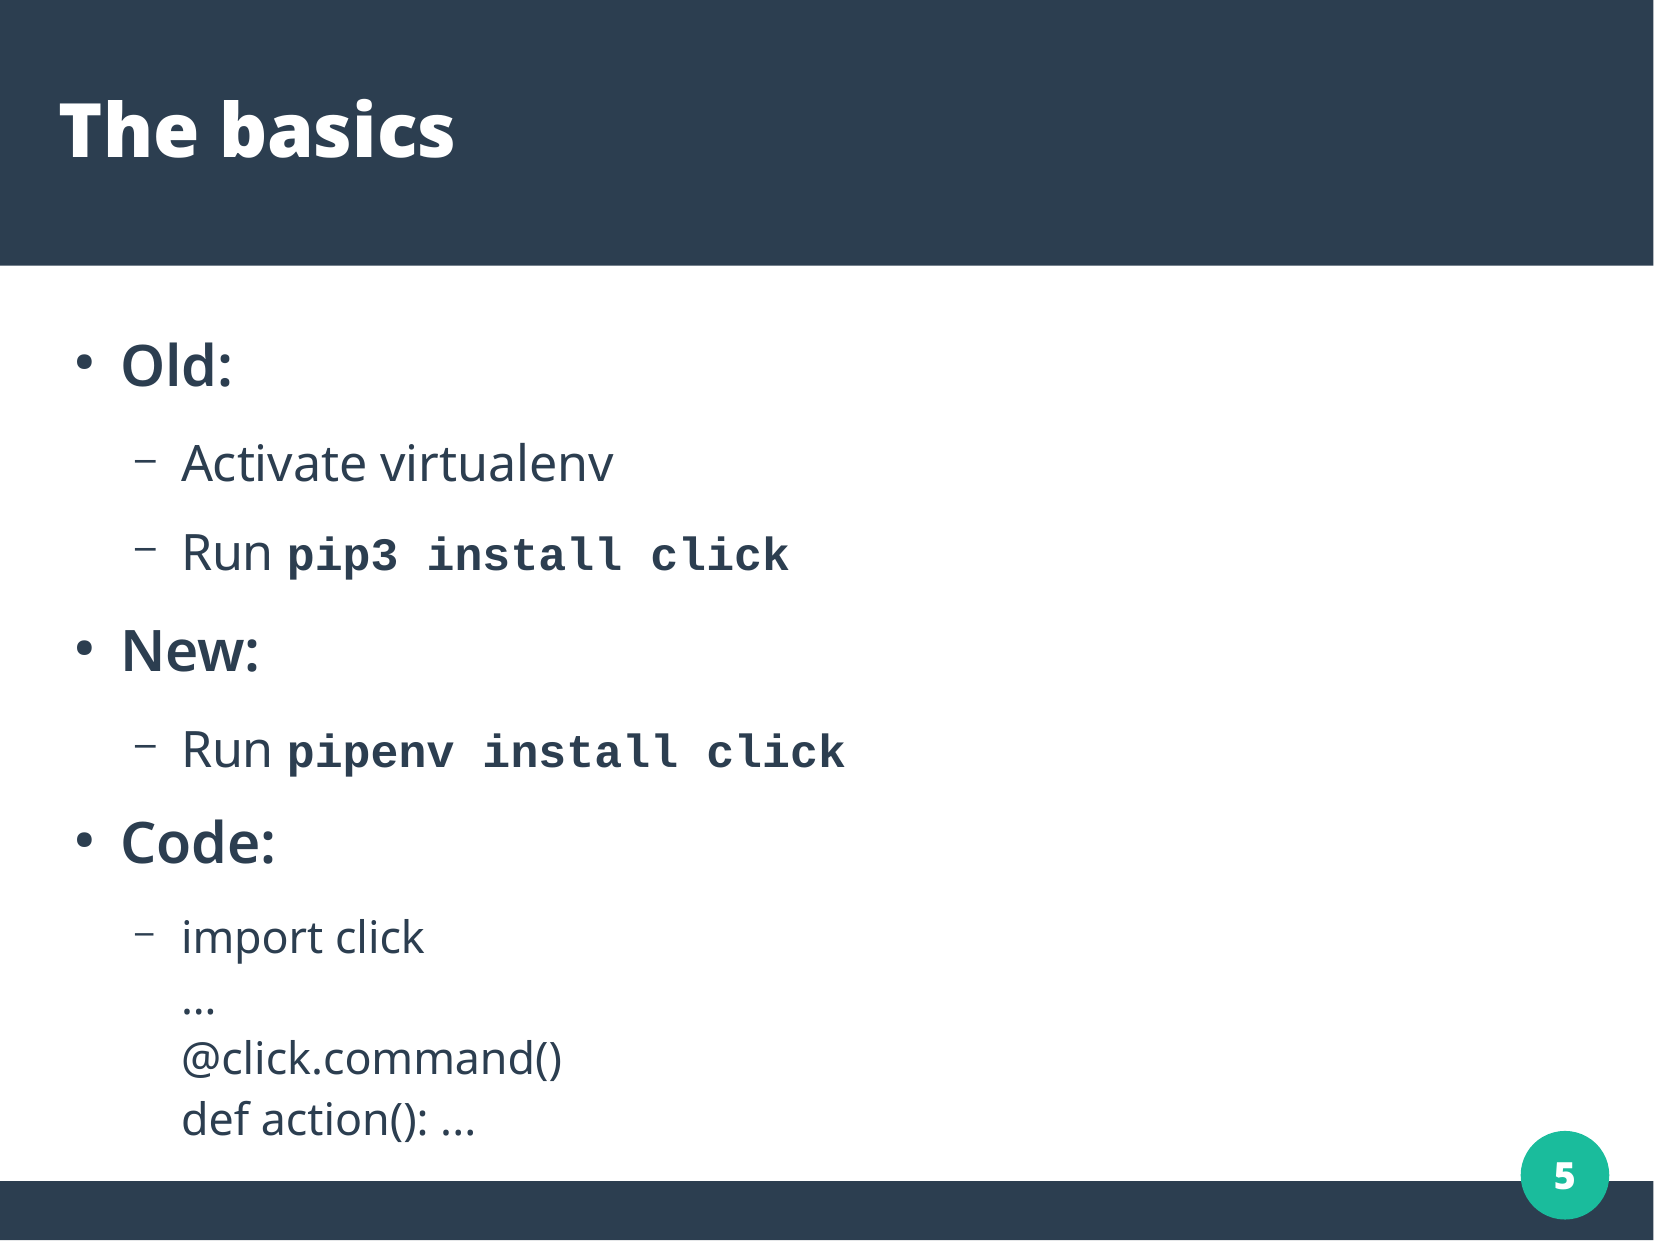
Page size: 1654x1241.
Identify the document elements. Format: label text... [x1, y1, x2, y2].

title The basics [59, 49, 1595, 207]
list Old: Activate virtualenv Run pip3 install click New: Run pipenv install click Code: import click … @click.command() def action(): ... [59, 324, 1595, 1152]
